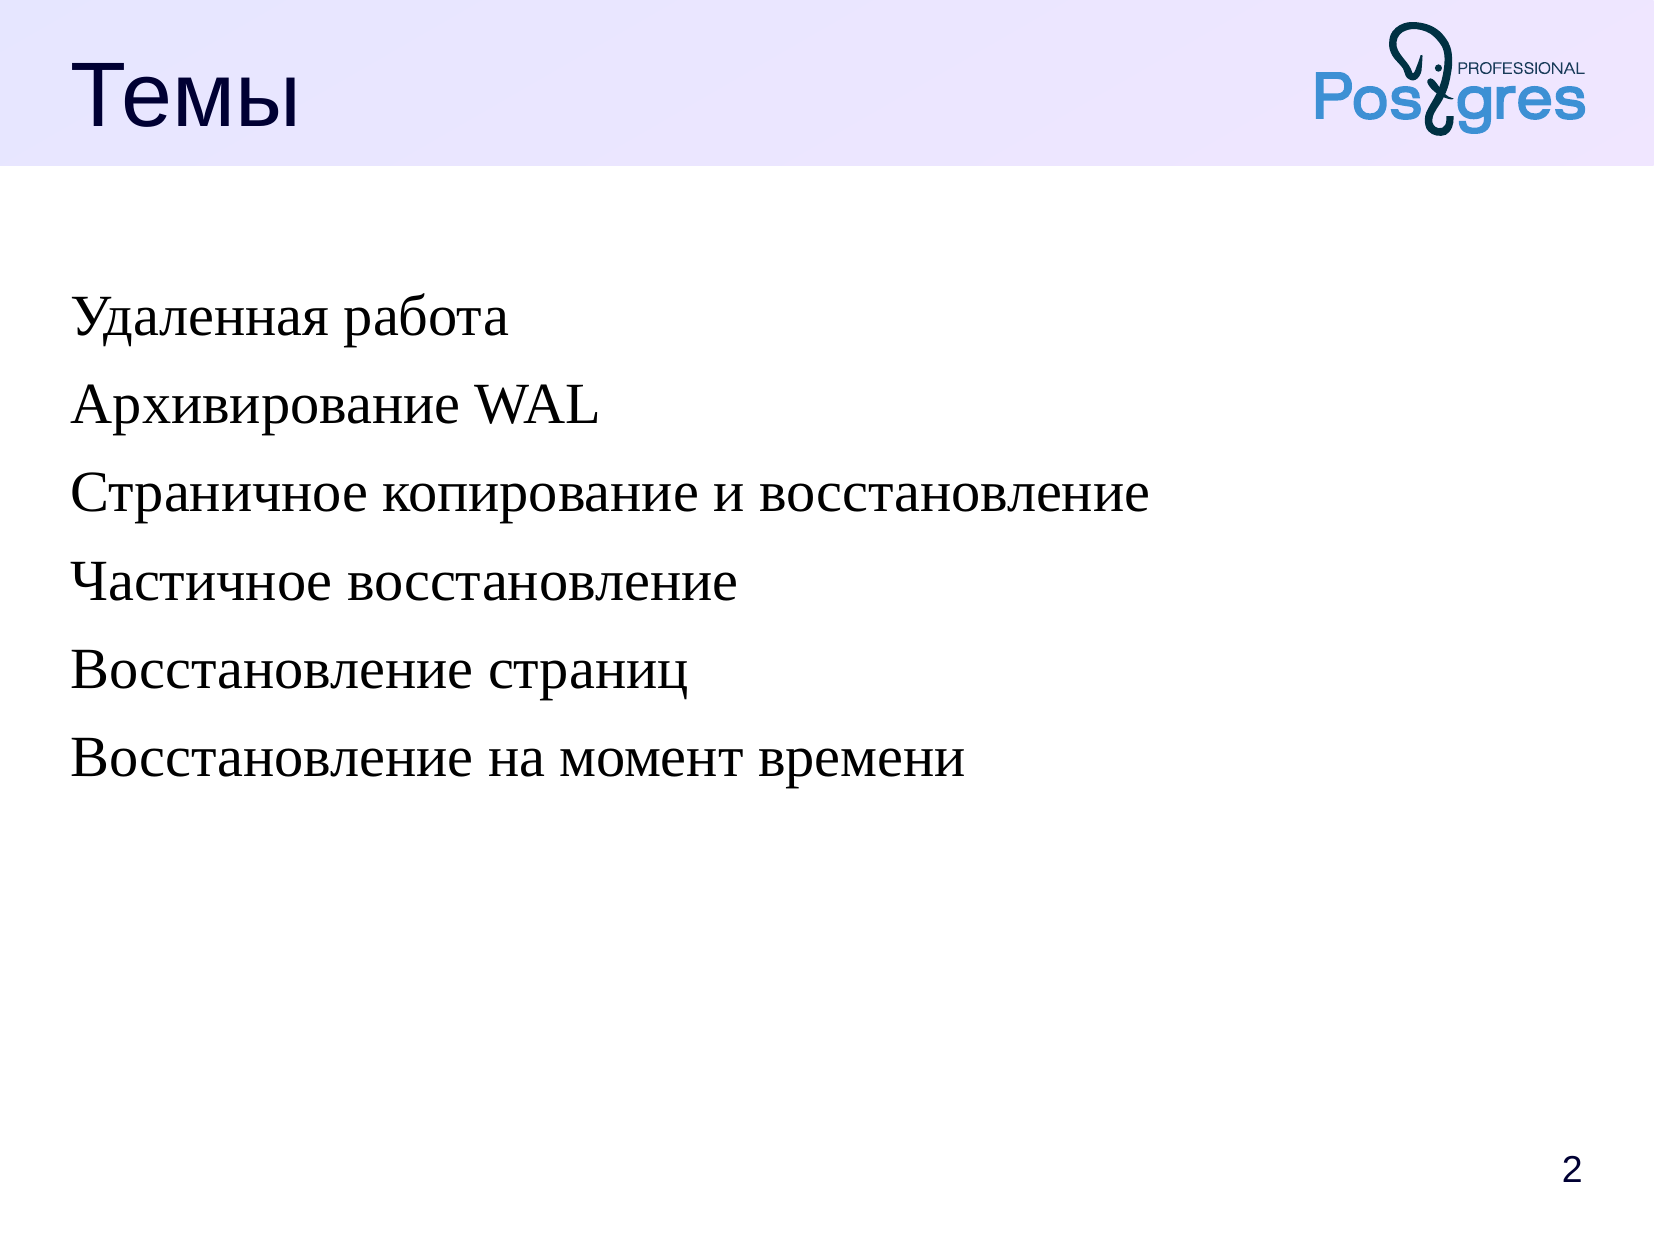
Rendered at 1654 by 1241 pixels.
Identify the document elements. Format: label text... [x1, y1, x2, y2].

title Темы [70, 43, 1241, 147]
list Удаленная работа Архивирование WAL Страничное копирование и восстановление Частичное восстановление Восстановление страниц Восстановление на момент времени [70, 283, 1583, 1134]
